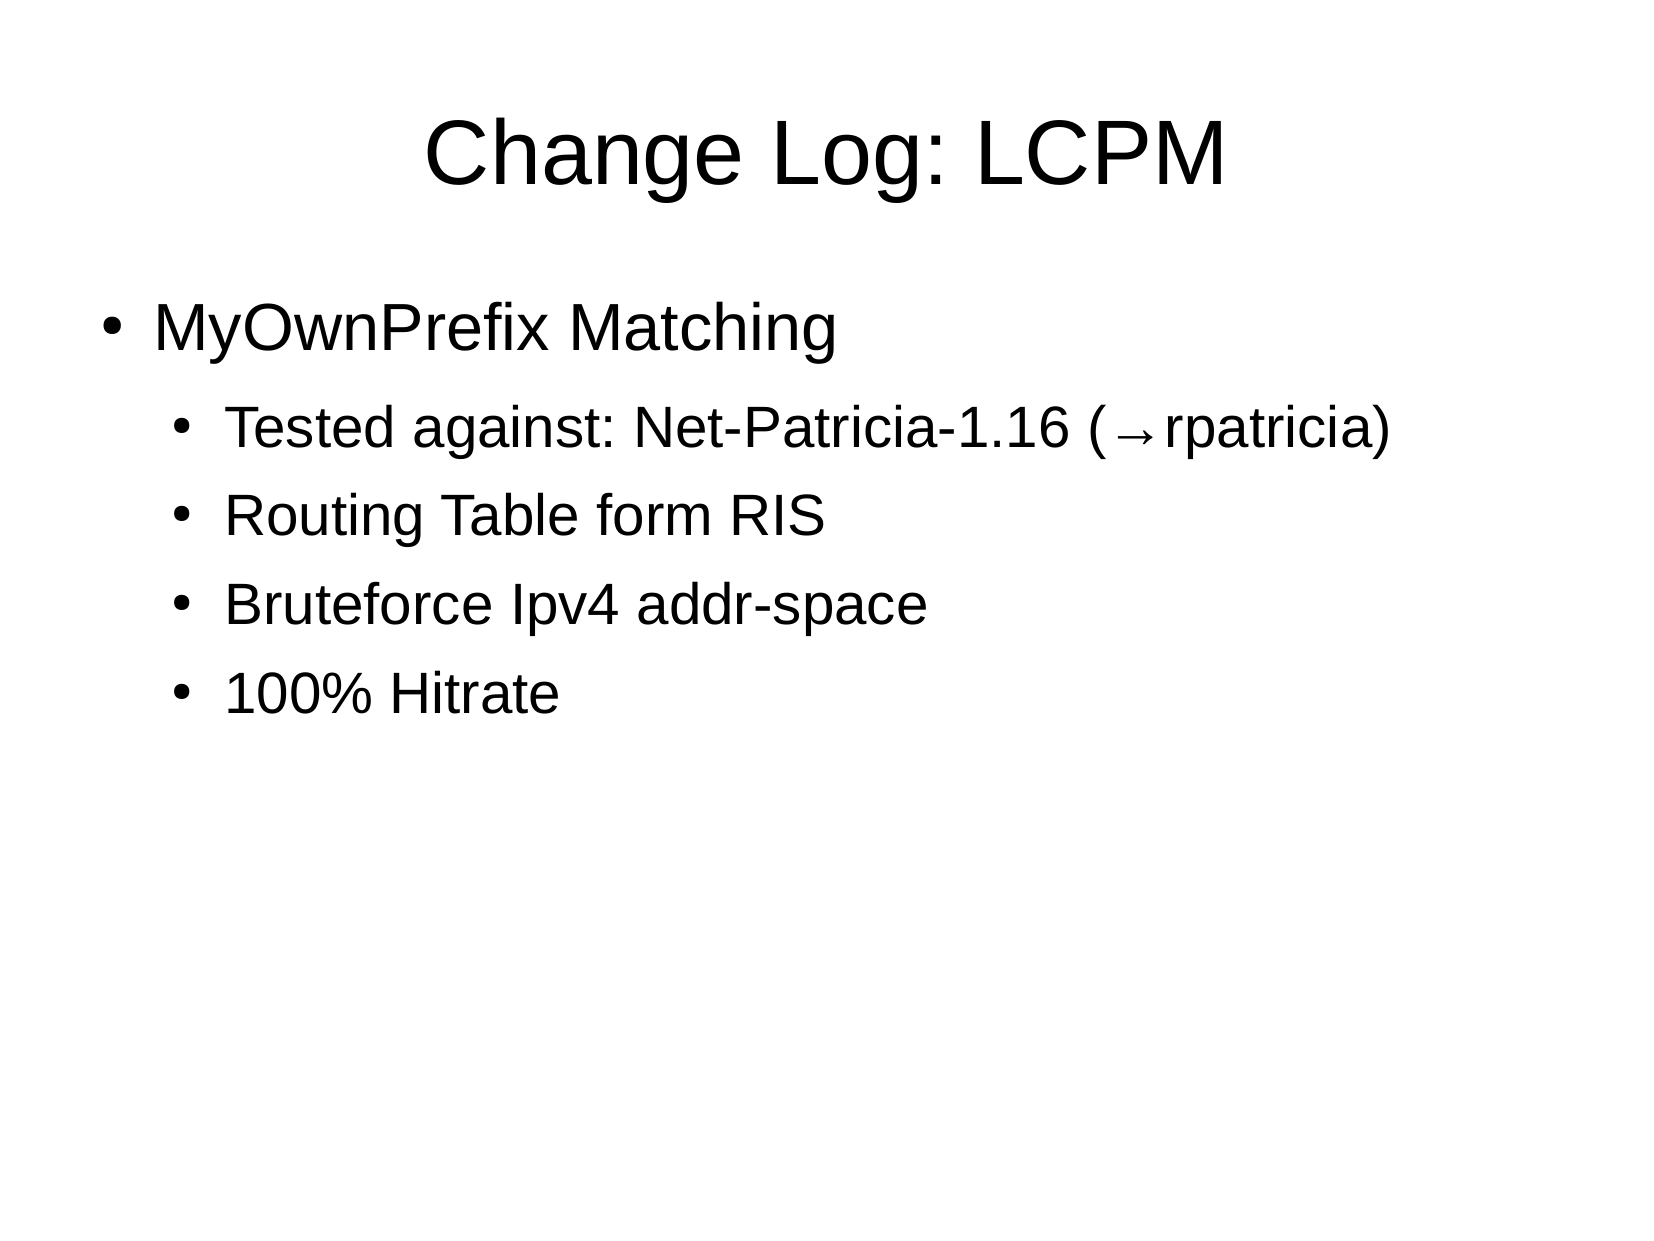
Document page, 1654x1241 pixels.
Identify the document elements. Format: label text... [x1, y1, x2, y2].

list MyOwnPrefix Matching Tested against: Net-Patricia-1.16 (→rpatricia) Routing Table form RIS Bruteforce Ipv4 addr-space 100% Hitrate [82, 290, 1571, 1109]
title Change Log: LCPM [82, 56, 1571, 250]
